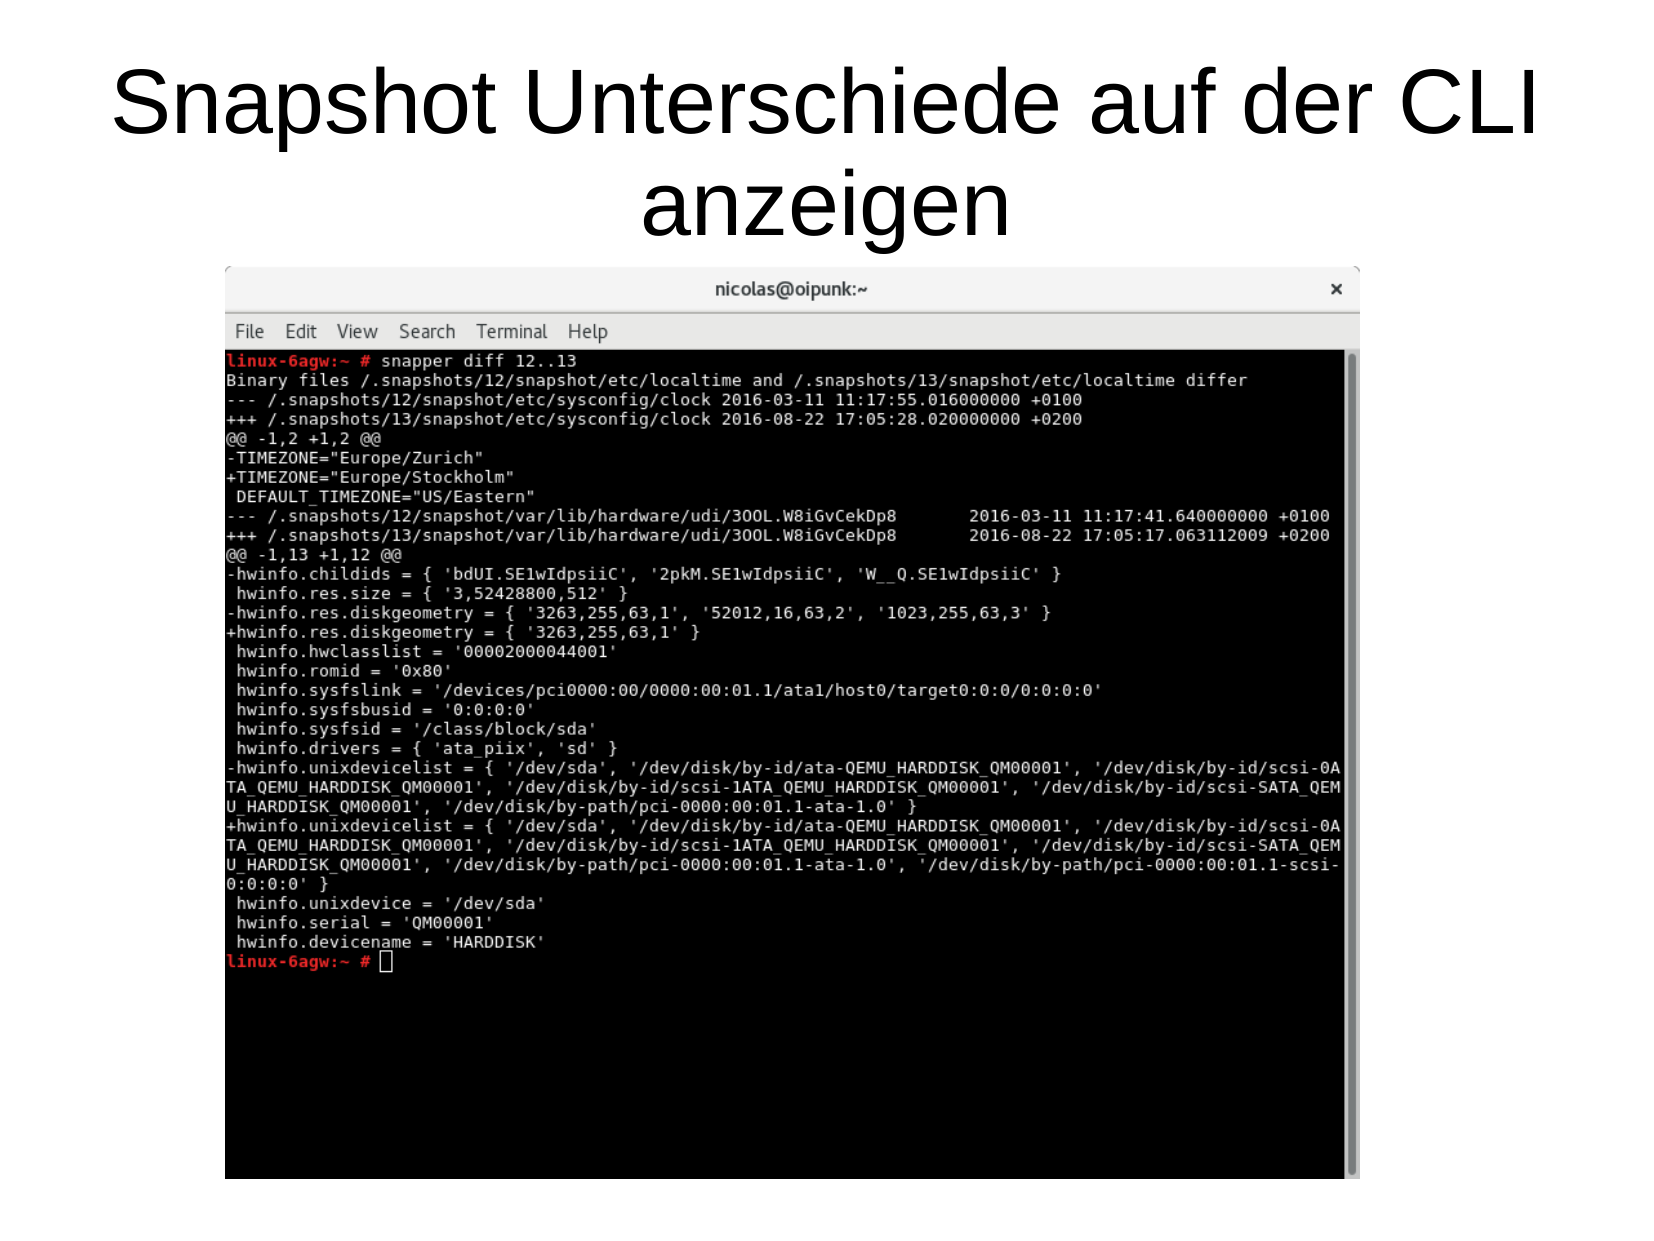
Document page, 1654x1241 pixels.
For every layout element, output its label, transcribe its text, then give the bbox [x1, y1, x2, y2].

title Snapshot Unterschiede auf der CLI anzeigen [82, 49, 1571, 257]
picture [225, 266, 1360, 1179]
